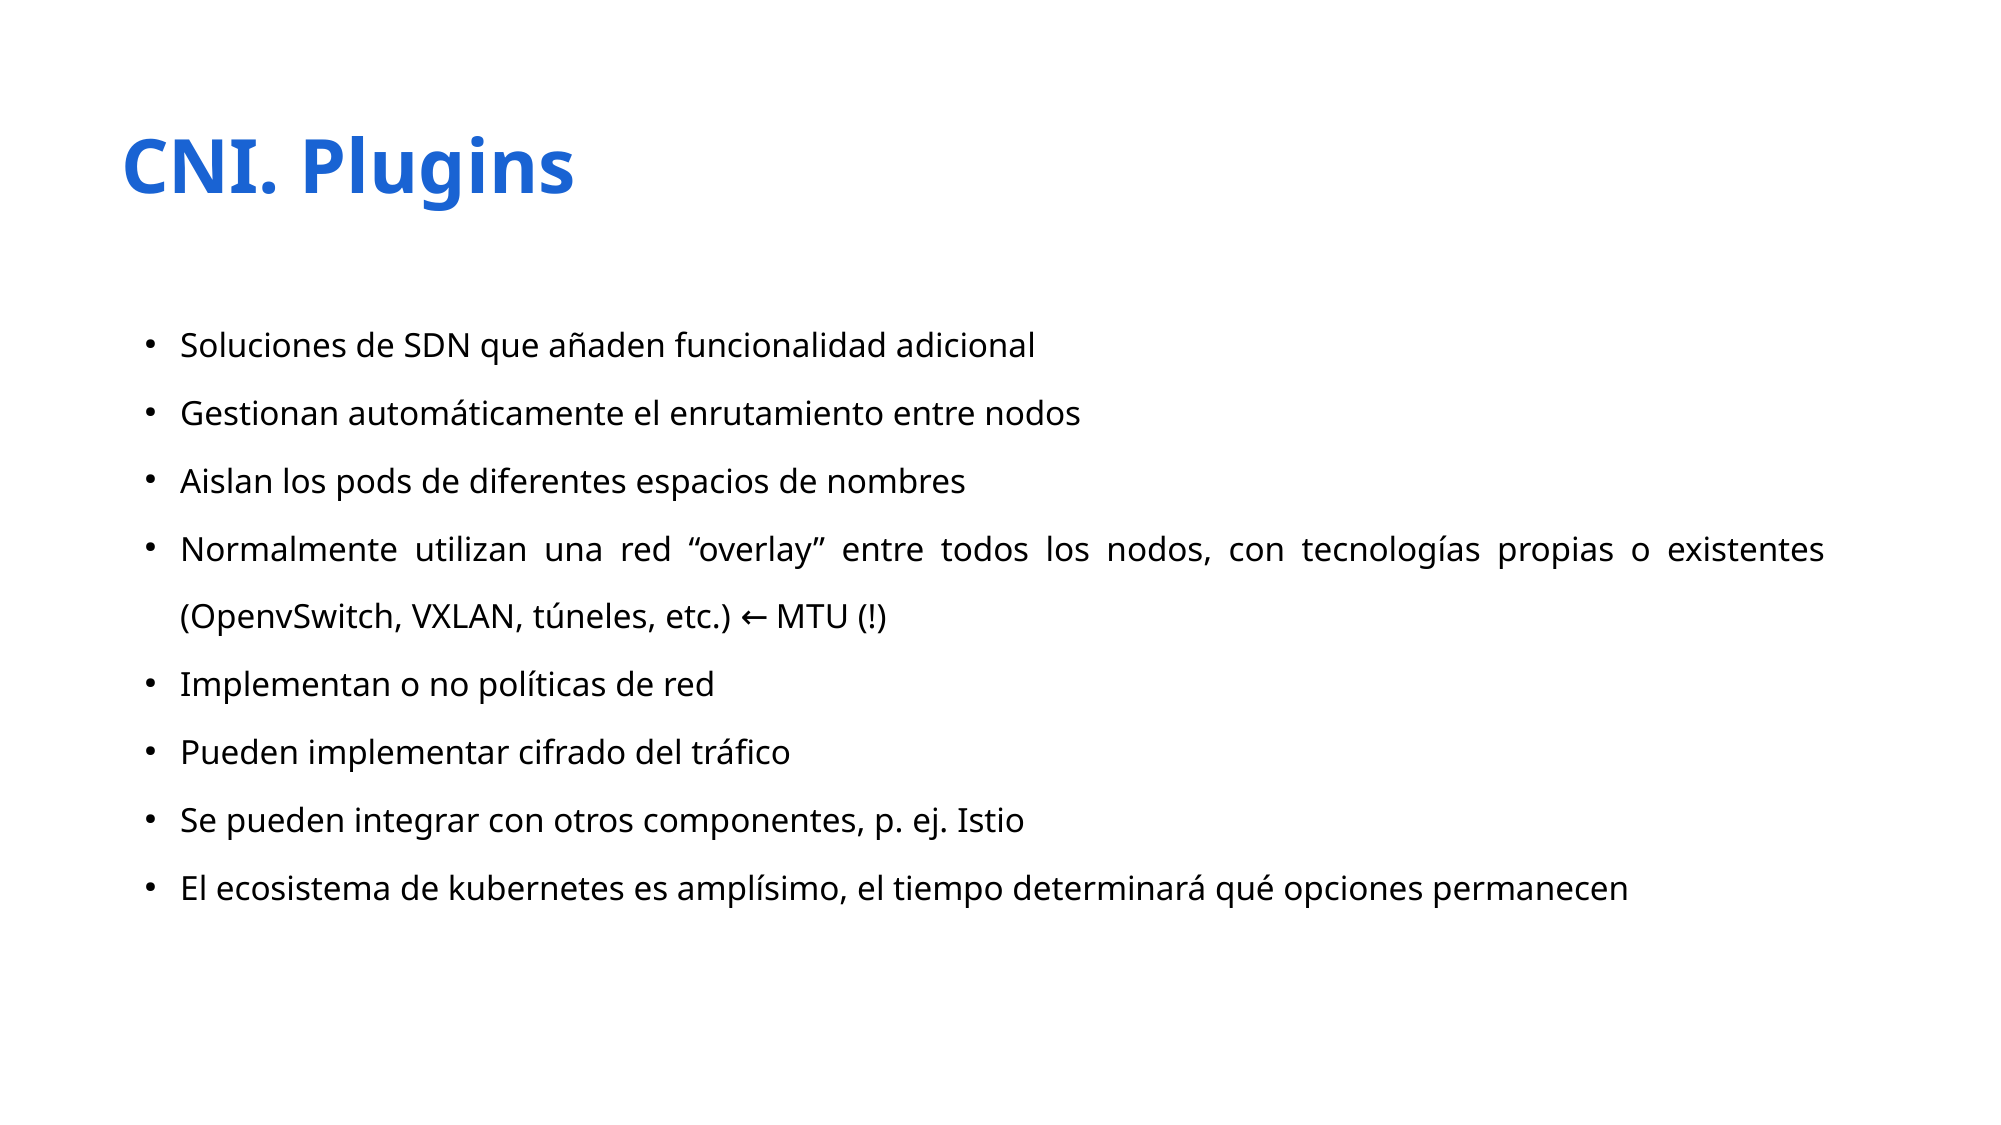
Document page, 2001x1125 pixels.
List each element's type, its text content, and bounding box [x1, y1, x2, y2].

text_box Soluciones de SDN que añaden funcionalidad adicional Gestionan automáticamente el enrutamiento entre nodos Aislan los pods de diferentes espacios de nombres Normalmente utilizan una red “overlay” entre todos los nodos, con tecnologías propias o existentes (OpenvSwitch, VXLAN, túneles, etc.) ← MTU (!) Implementan o no políticas de red Pueden implementar cifrado del tráfico Se pueden integrar con otros componentes, p. ej. Istio El ecosistema de kubernetes es amplísimo, el tiempo determinará qué opciones permanecen [129, 292, 1843, 885]
text_box CNI. Plugins [106, 106, 1878, 293]
